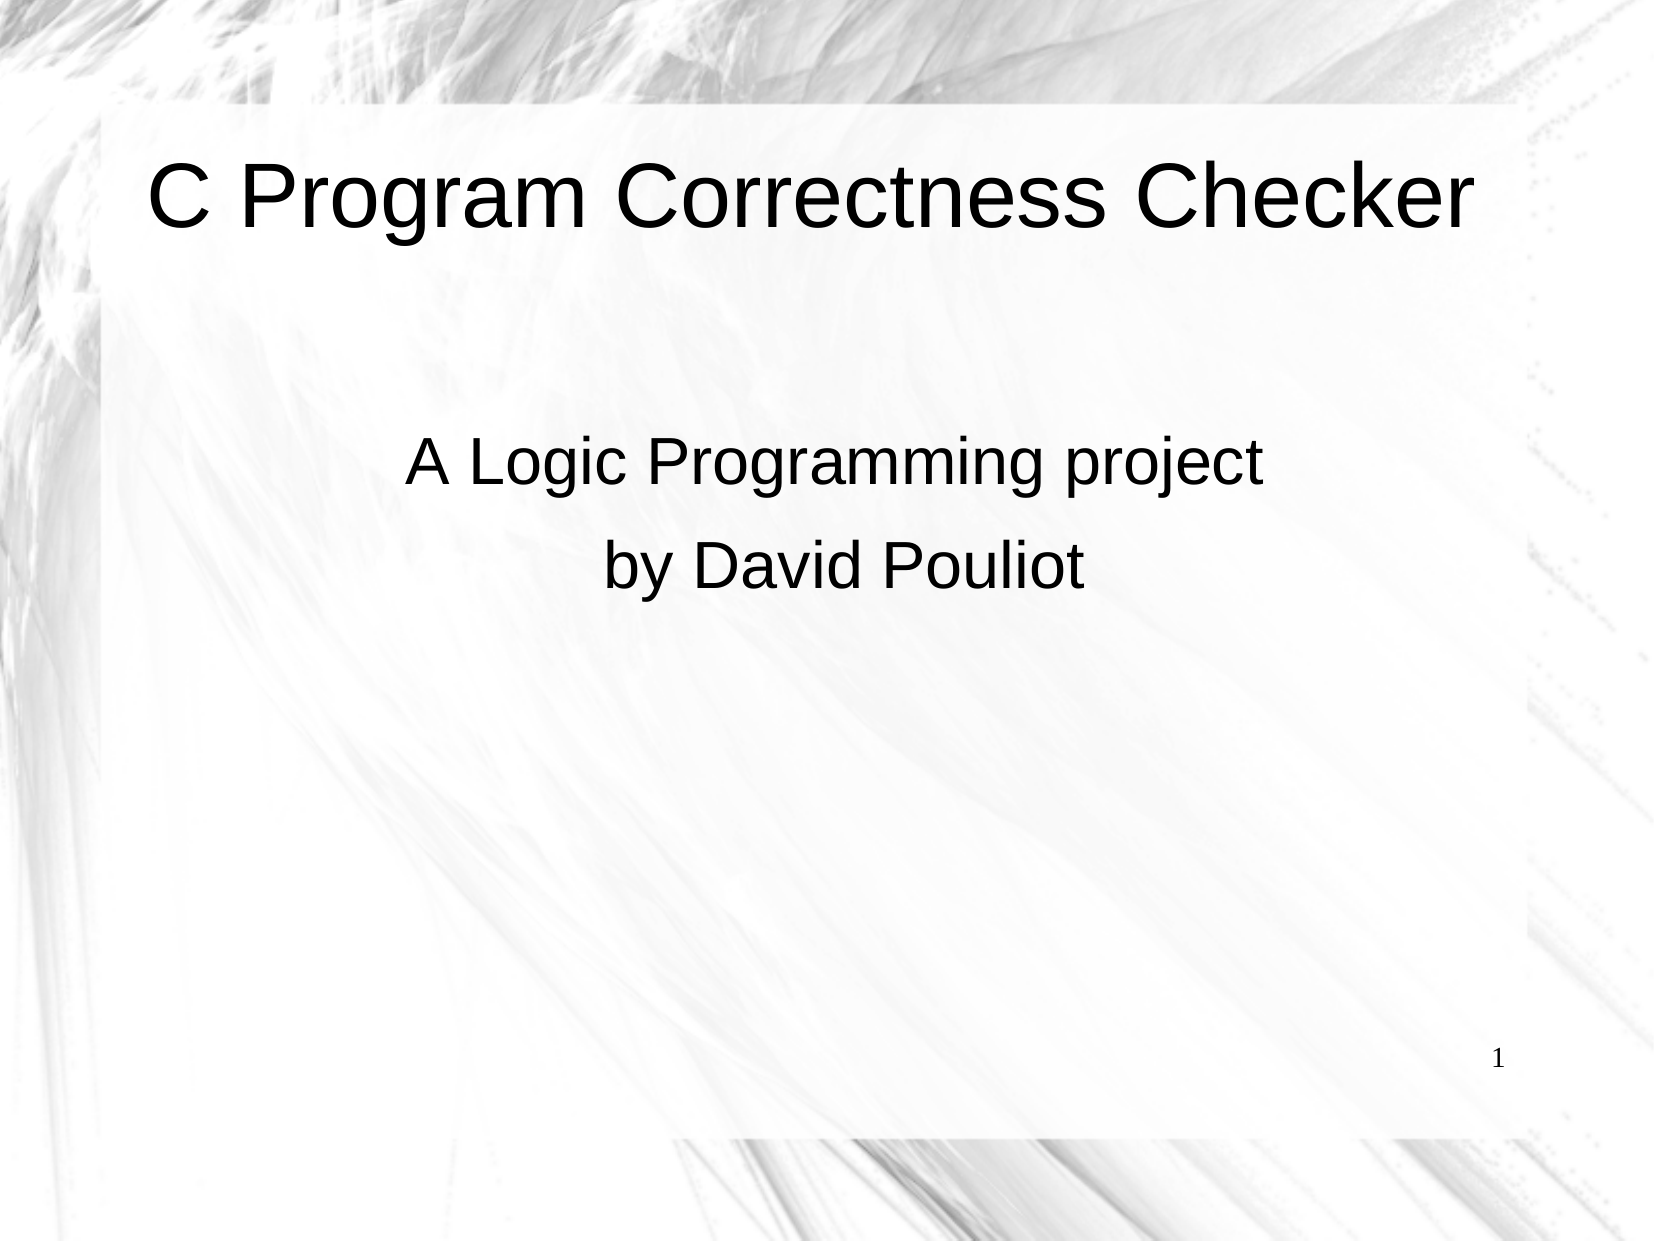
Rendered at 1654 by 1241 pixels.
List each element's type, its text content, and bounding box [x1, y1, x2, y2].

list A Logic Programming project by David Pouliot [118, 319, 1571, 931]
picture [0, 0, 1654, 1241]
title C Program Correctness Checker [118, 112, 1506, 281]
